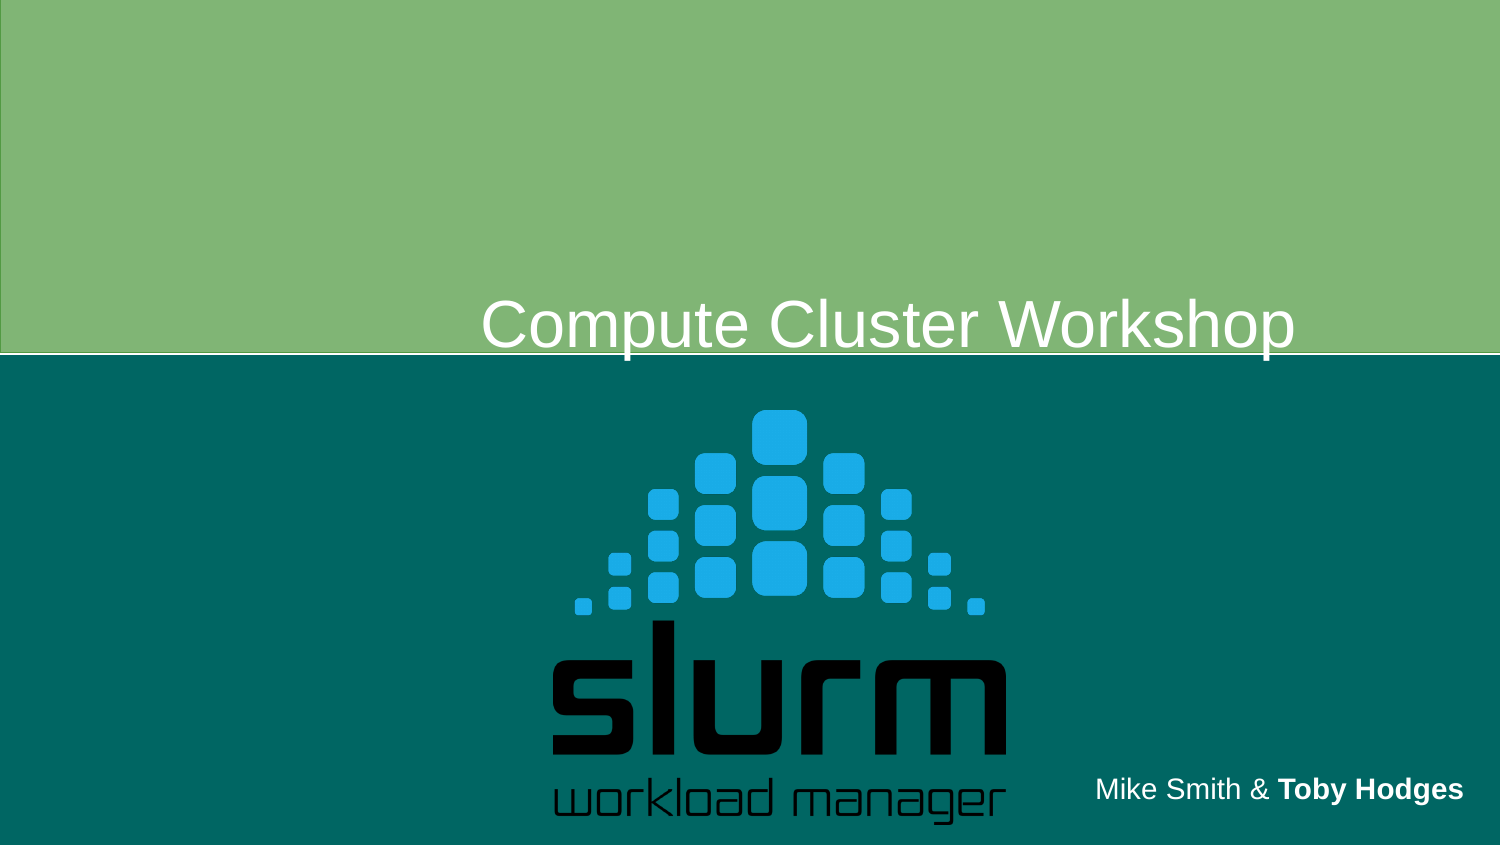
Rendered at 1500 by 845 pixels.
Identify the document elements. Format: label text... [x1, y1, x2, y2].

title Compute Cluster Workshop [480, 280, 1363, 366]
subtitle Mike Smith & Toby Hodges [1095, 769, 1471, 808]
picture [553, 410, 1006, 826]
